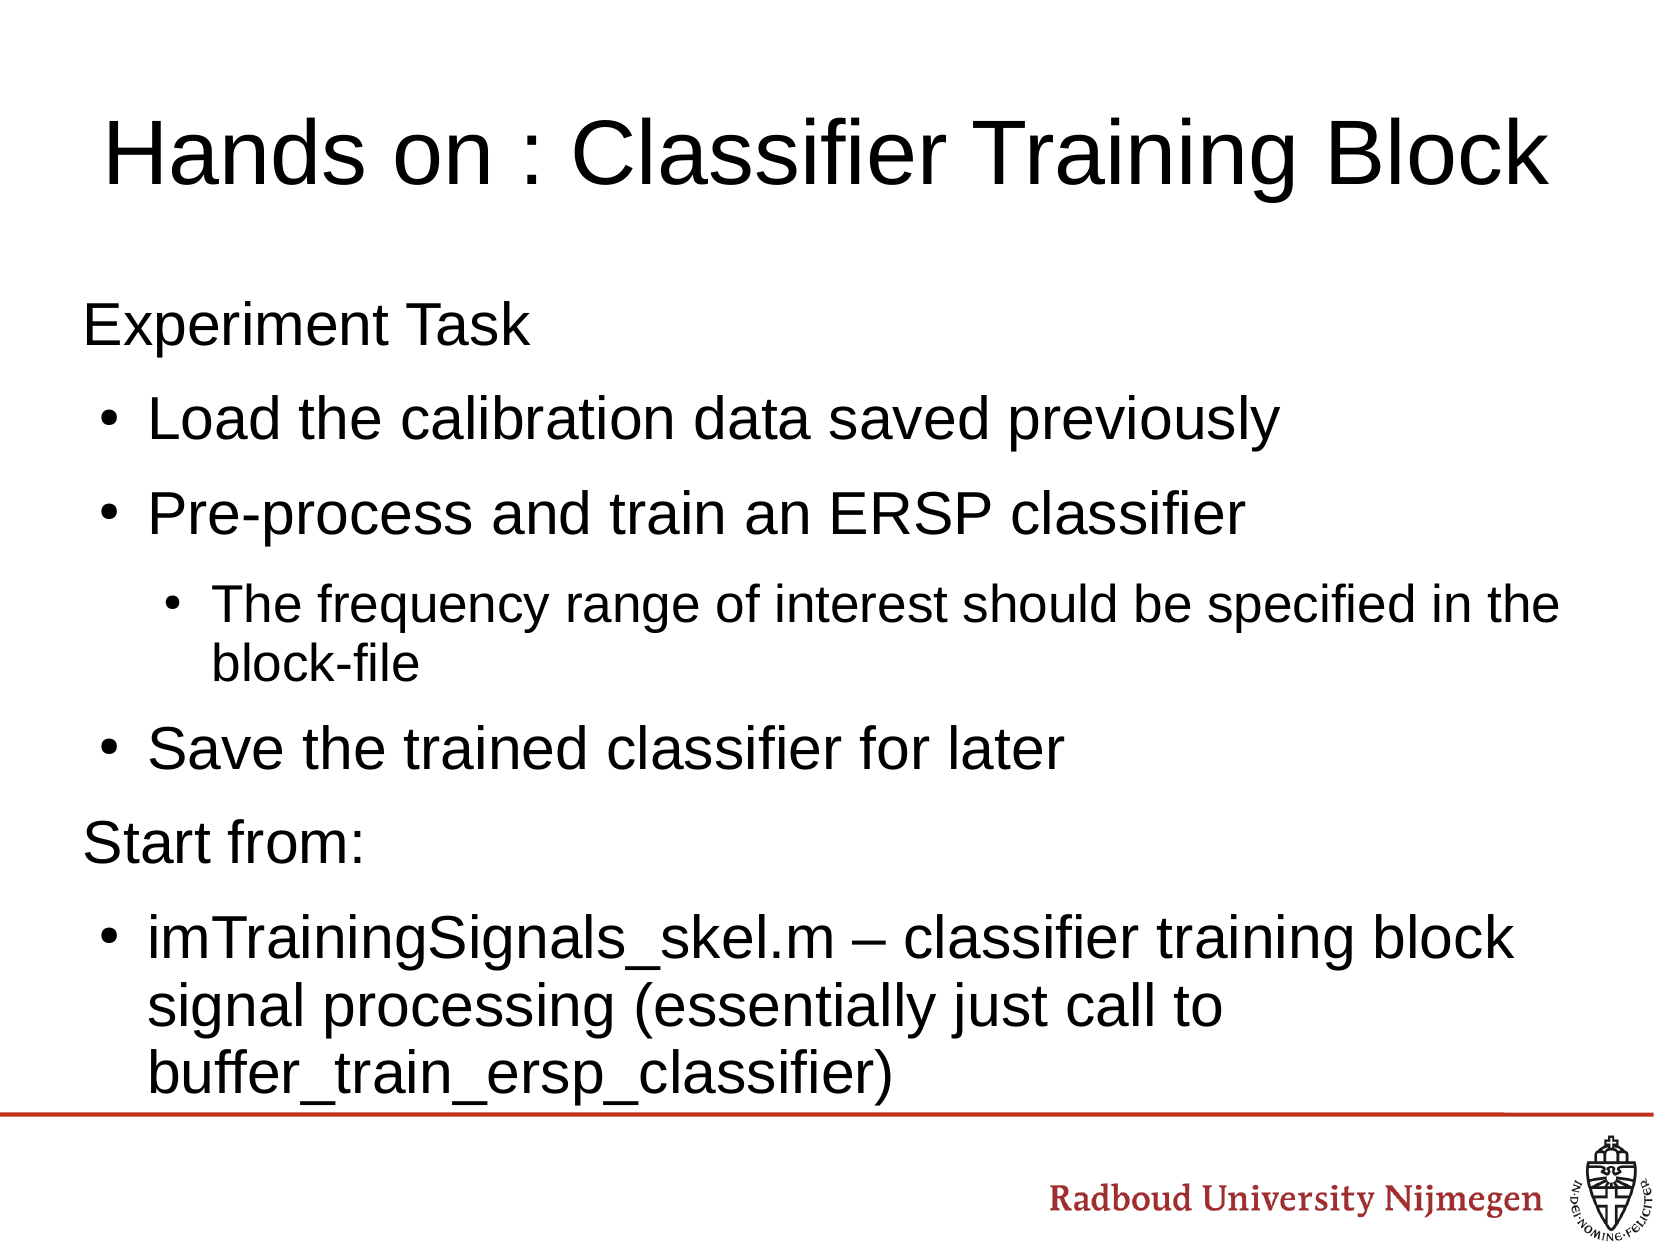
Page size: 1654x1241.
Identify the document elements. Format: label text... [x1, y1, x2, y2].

title Hands on : Classifier Training Block [82, 49, 1571, 257]
list Experiment Task Load the calibration data saved previously Pre-process and train an ERSP classifier The frequency range of interest should be specified in the block-file Save the trained classifier for later Start from: imTrainingSignals_skel.m – classifier training block signal processing (essentially just call to buffer_train_ersp_classifier) [82, 290, 1571, 1109]
picture [1050, 1134, 1654, 1241]
